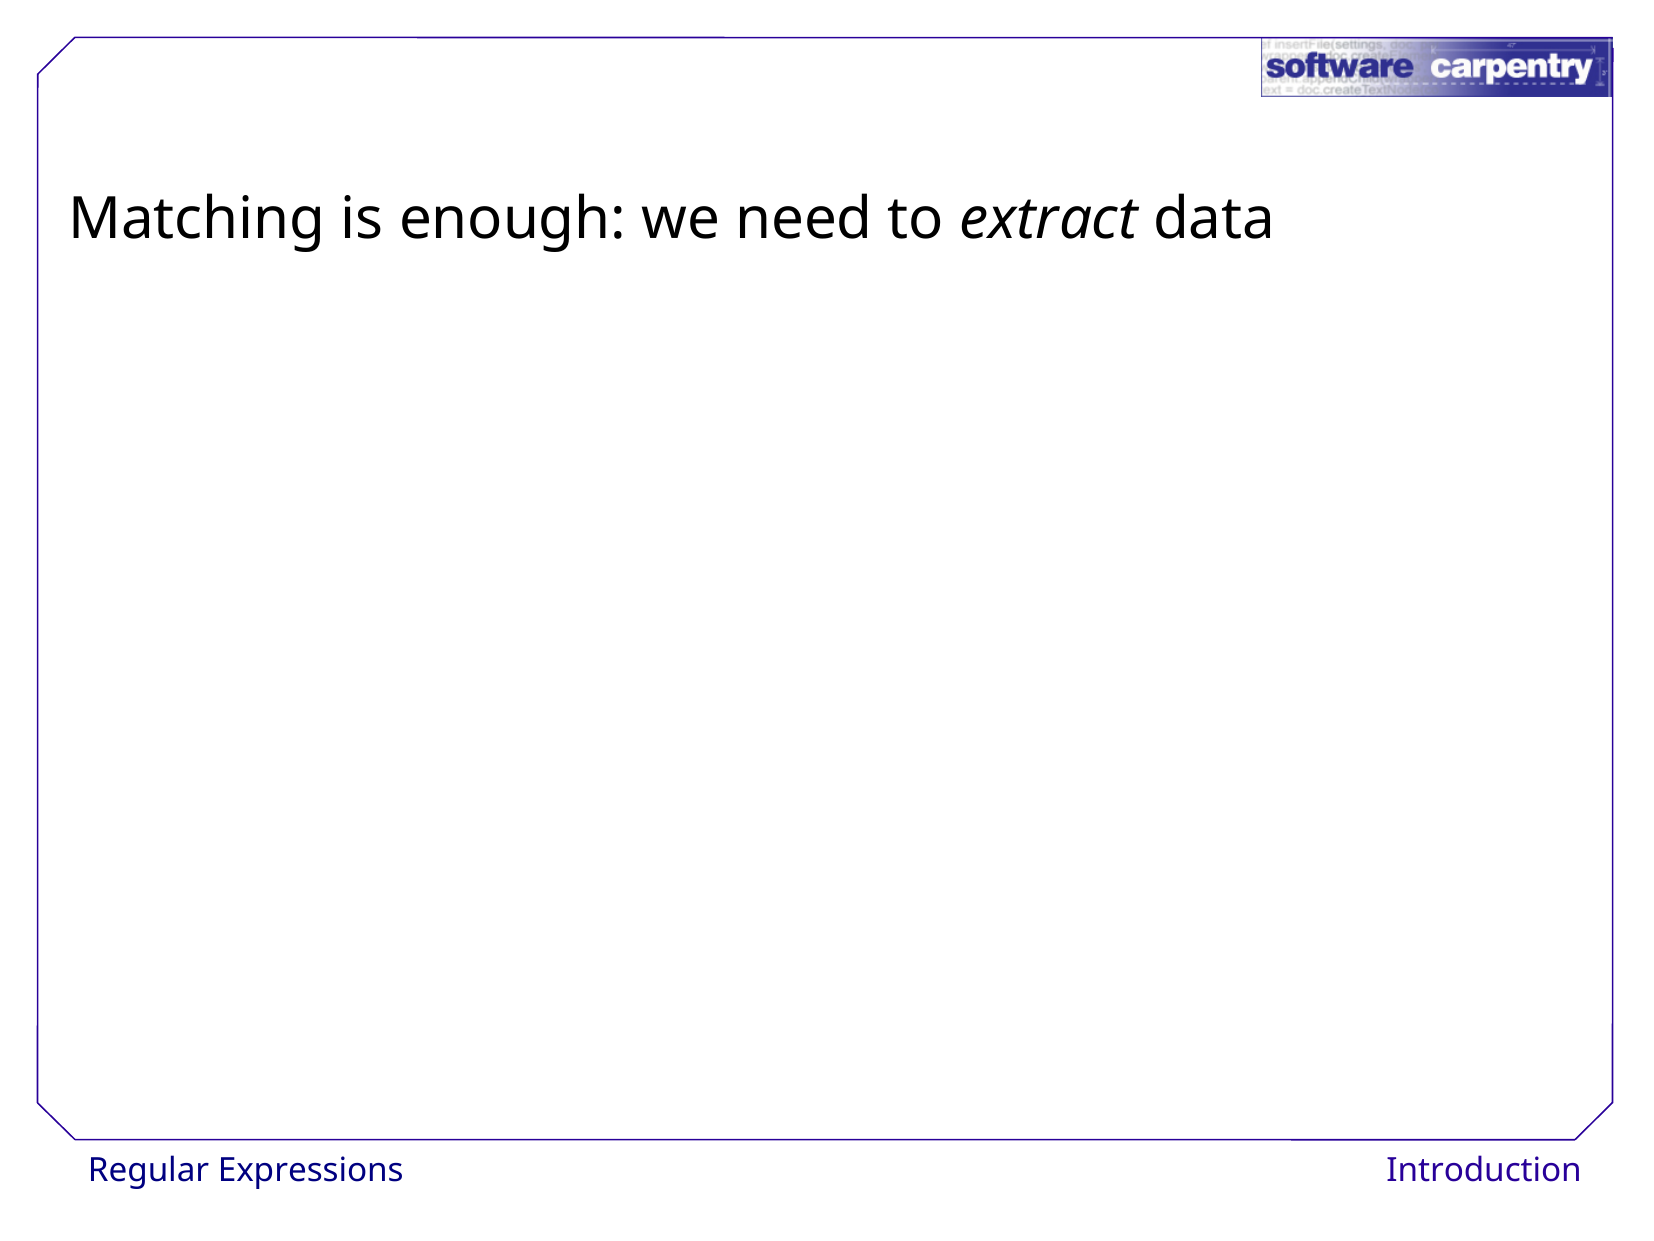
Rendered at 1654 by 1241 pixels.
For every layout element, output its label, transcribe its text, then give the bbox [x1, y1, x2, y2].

text_box Matching is enough: we need to extract data [53, 138, 1441, 259]
picture [1261, 39, 1613, 97]
